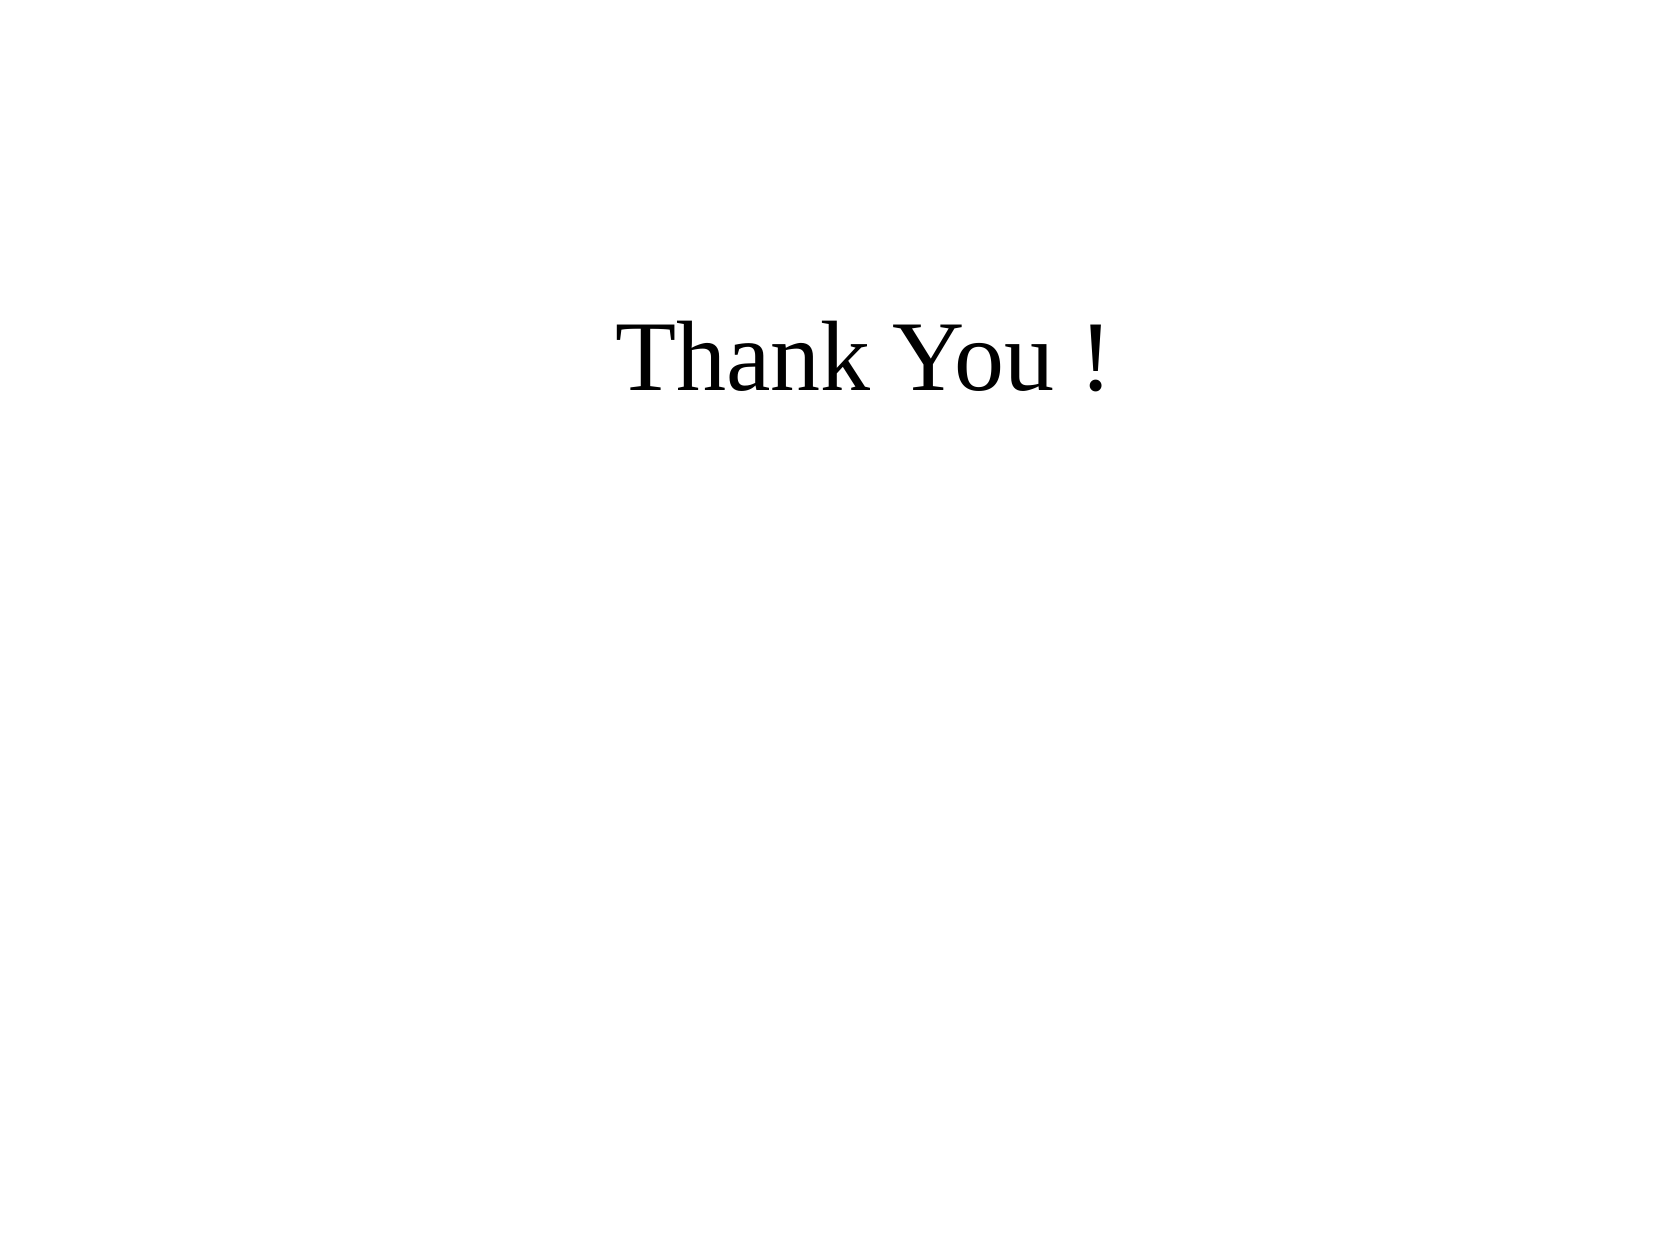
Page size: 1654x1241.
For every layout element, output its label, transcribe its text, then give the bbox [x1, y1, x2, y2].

text_box Thank You ! [82, 290, 1571, 1010]
